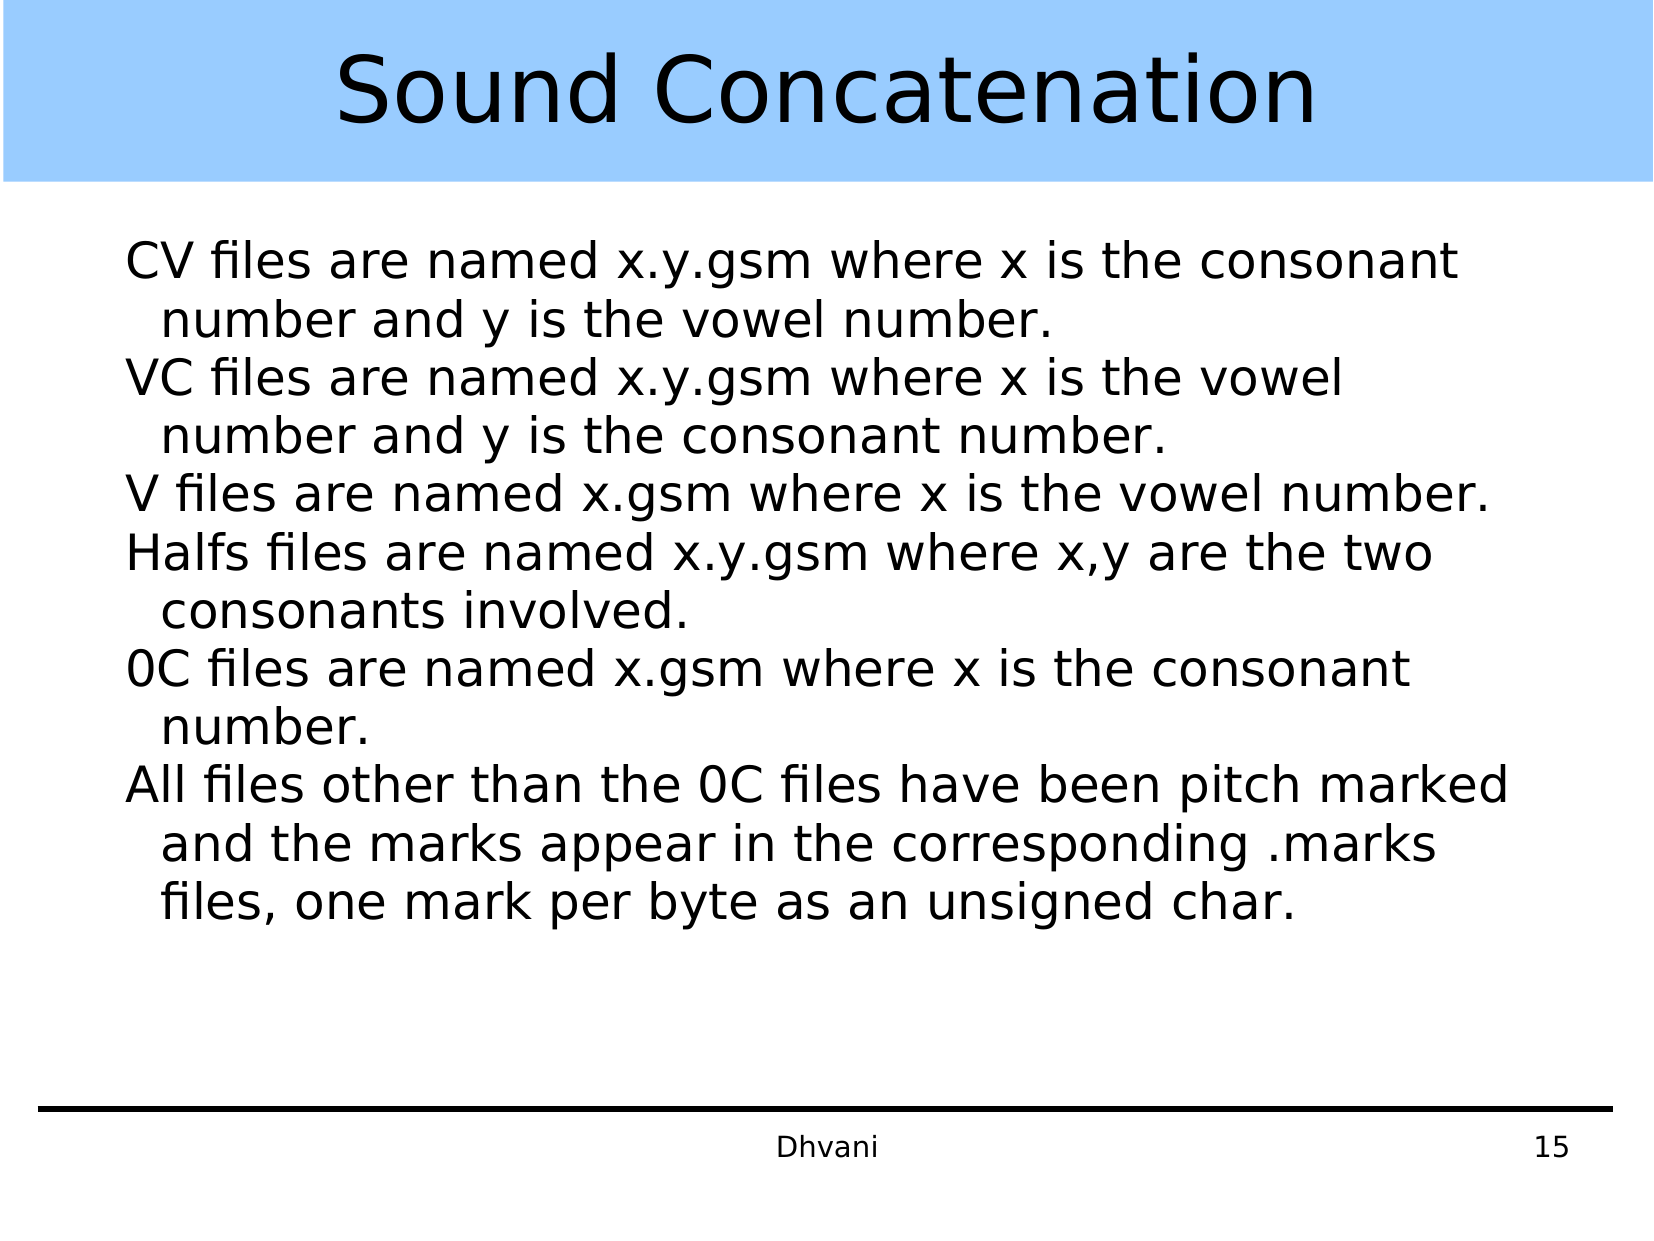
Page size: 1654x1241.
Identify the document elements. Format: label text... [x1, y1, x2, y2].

title Sound Concatenation [3, 0, 1653, 182]
text_box CV files are named x.y.gsm where x is the consonant number and y is the vowel number. VC files are named x.y.gsm where x is the vowel number and y is the consonant number. V files are named x.gsm where x is the vowel number. Halfs files are named x.y.gsm where x,y are the two consonants involved. 0C files are named x.gsm where x is the consonant number. All files other than the 0C files have been pitch marked and the marks appear in the corresponding .marks files, one mark per byte as an unsigned char. [75, 225, 1538, 997]
